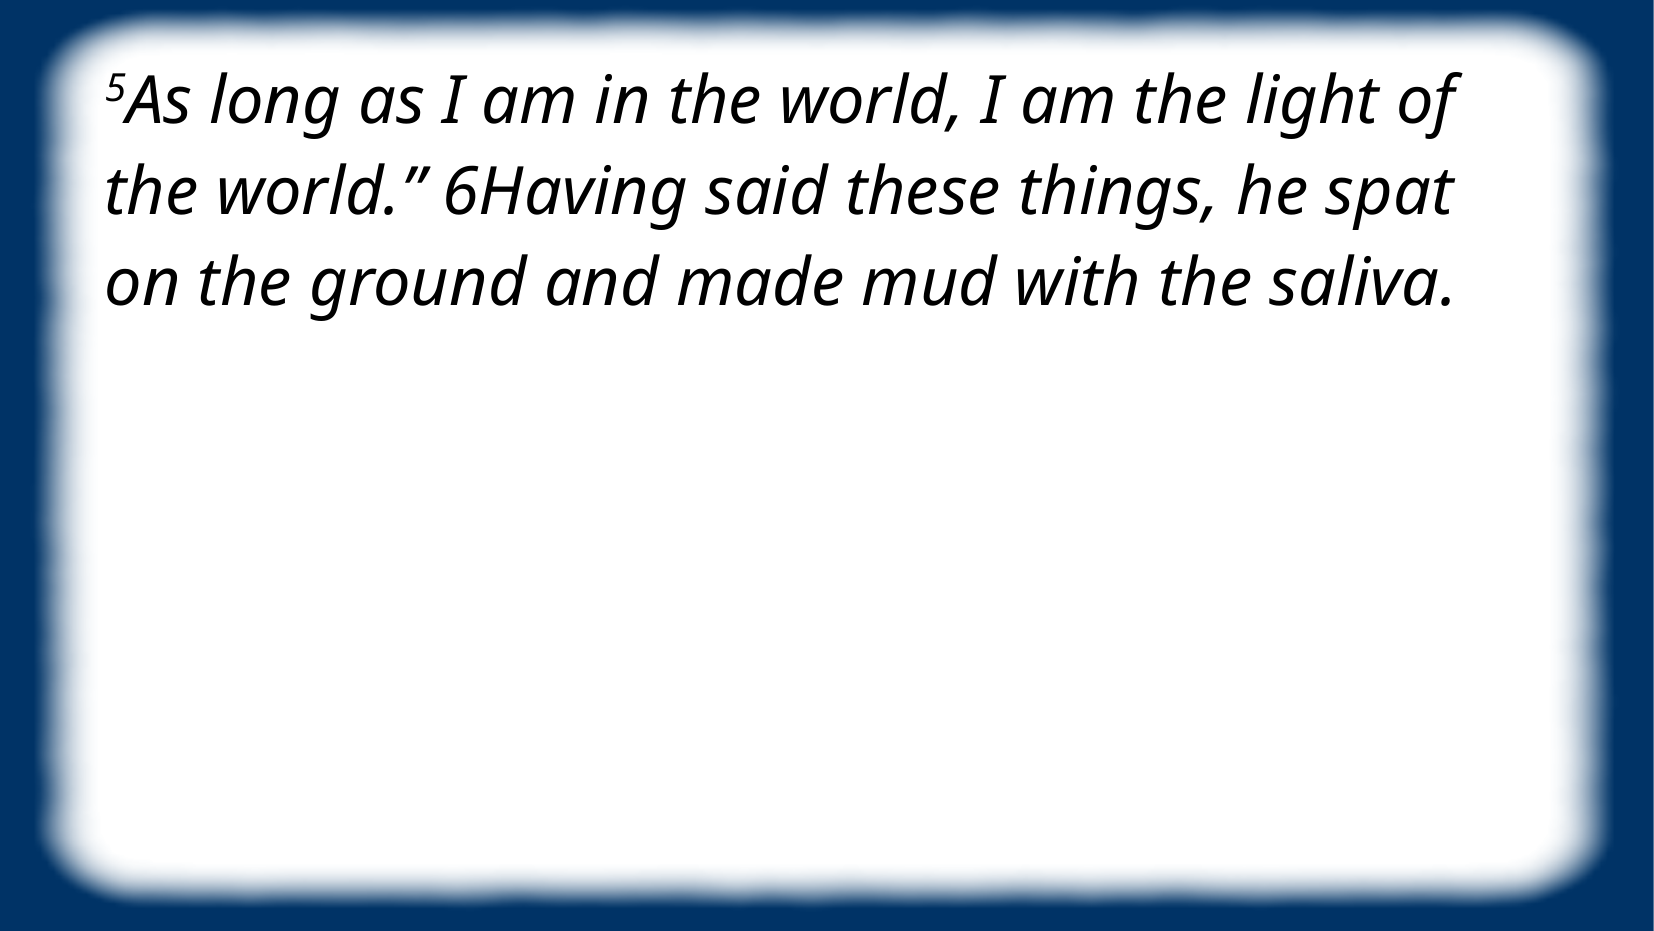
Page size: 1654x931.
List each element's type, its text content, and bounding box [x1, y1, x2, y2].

picture [0, 0, 1654, 931]
text_box 5As long as I am in the world, I am the light of the world.” 6Having said these things, he spat on the ground and made mud with the saliva. [90, 45, 1561, 327]
